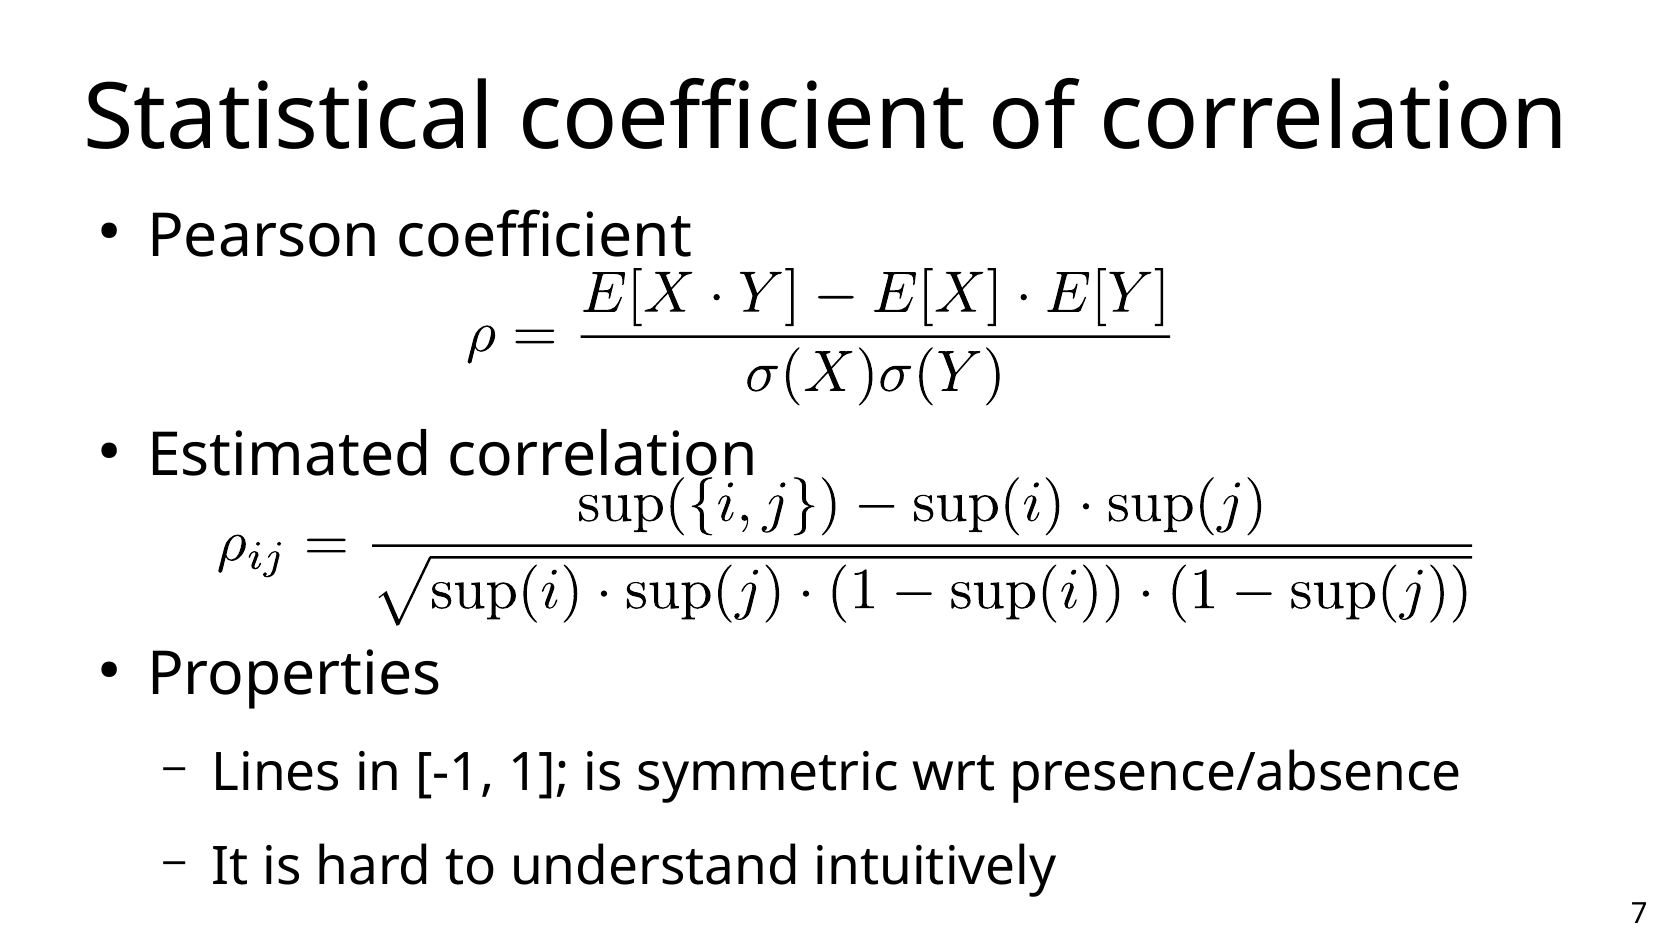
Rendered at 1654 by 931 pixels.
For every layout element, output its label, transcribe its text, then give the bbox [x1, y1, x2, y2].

title Statistical coefficient of correlation [82, 1, 1571, 190]
text_box [216, 477, 1473, 626]
text_box [465, 268, 1171, 406]
list Pearson coefficient Estimated correlation Properties Lines in [-1, 1]; is symmetric wrt presence/absence It is hard to understand intuitively [82, 190, 1571, 909]
